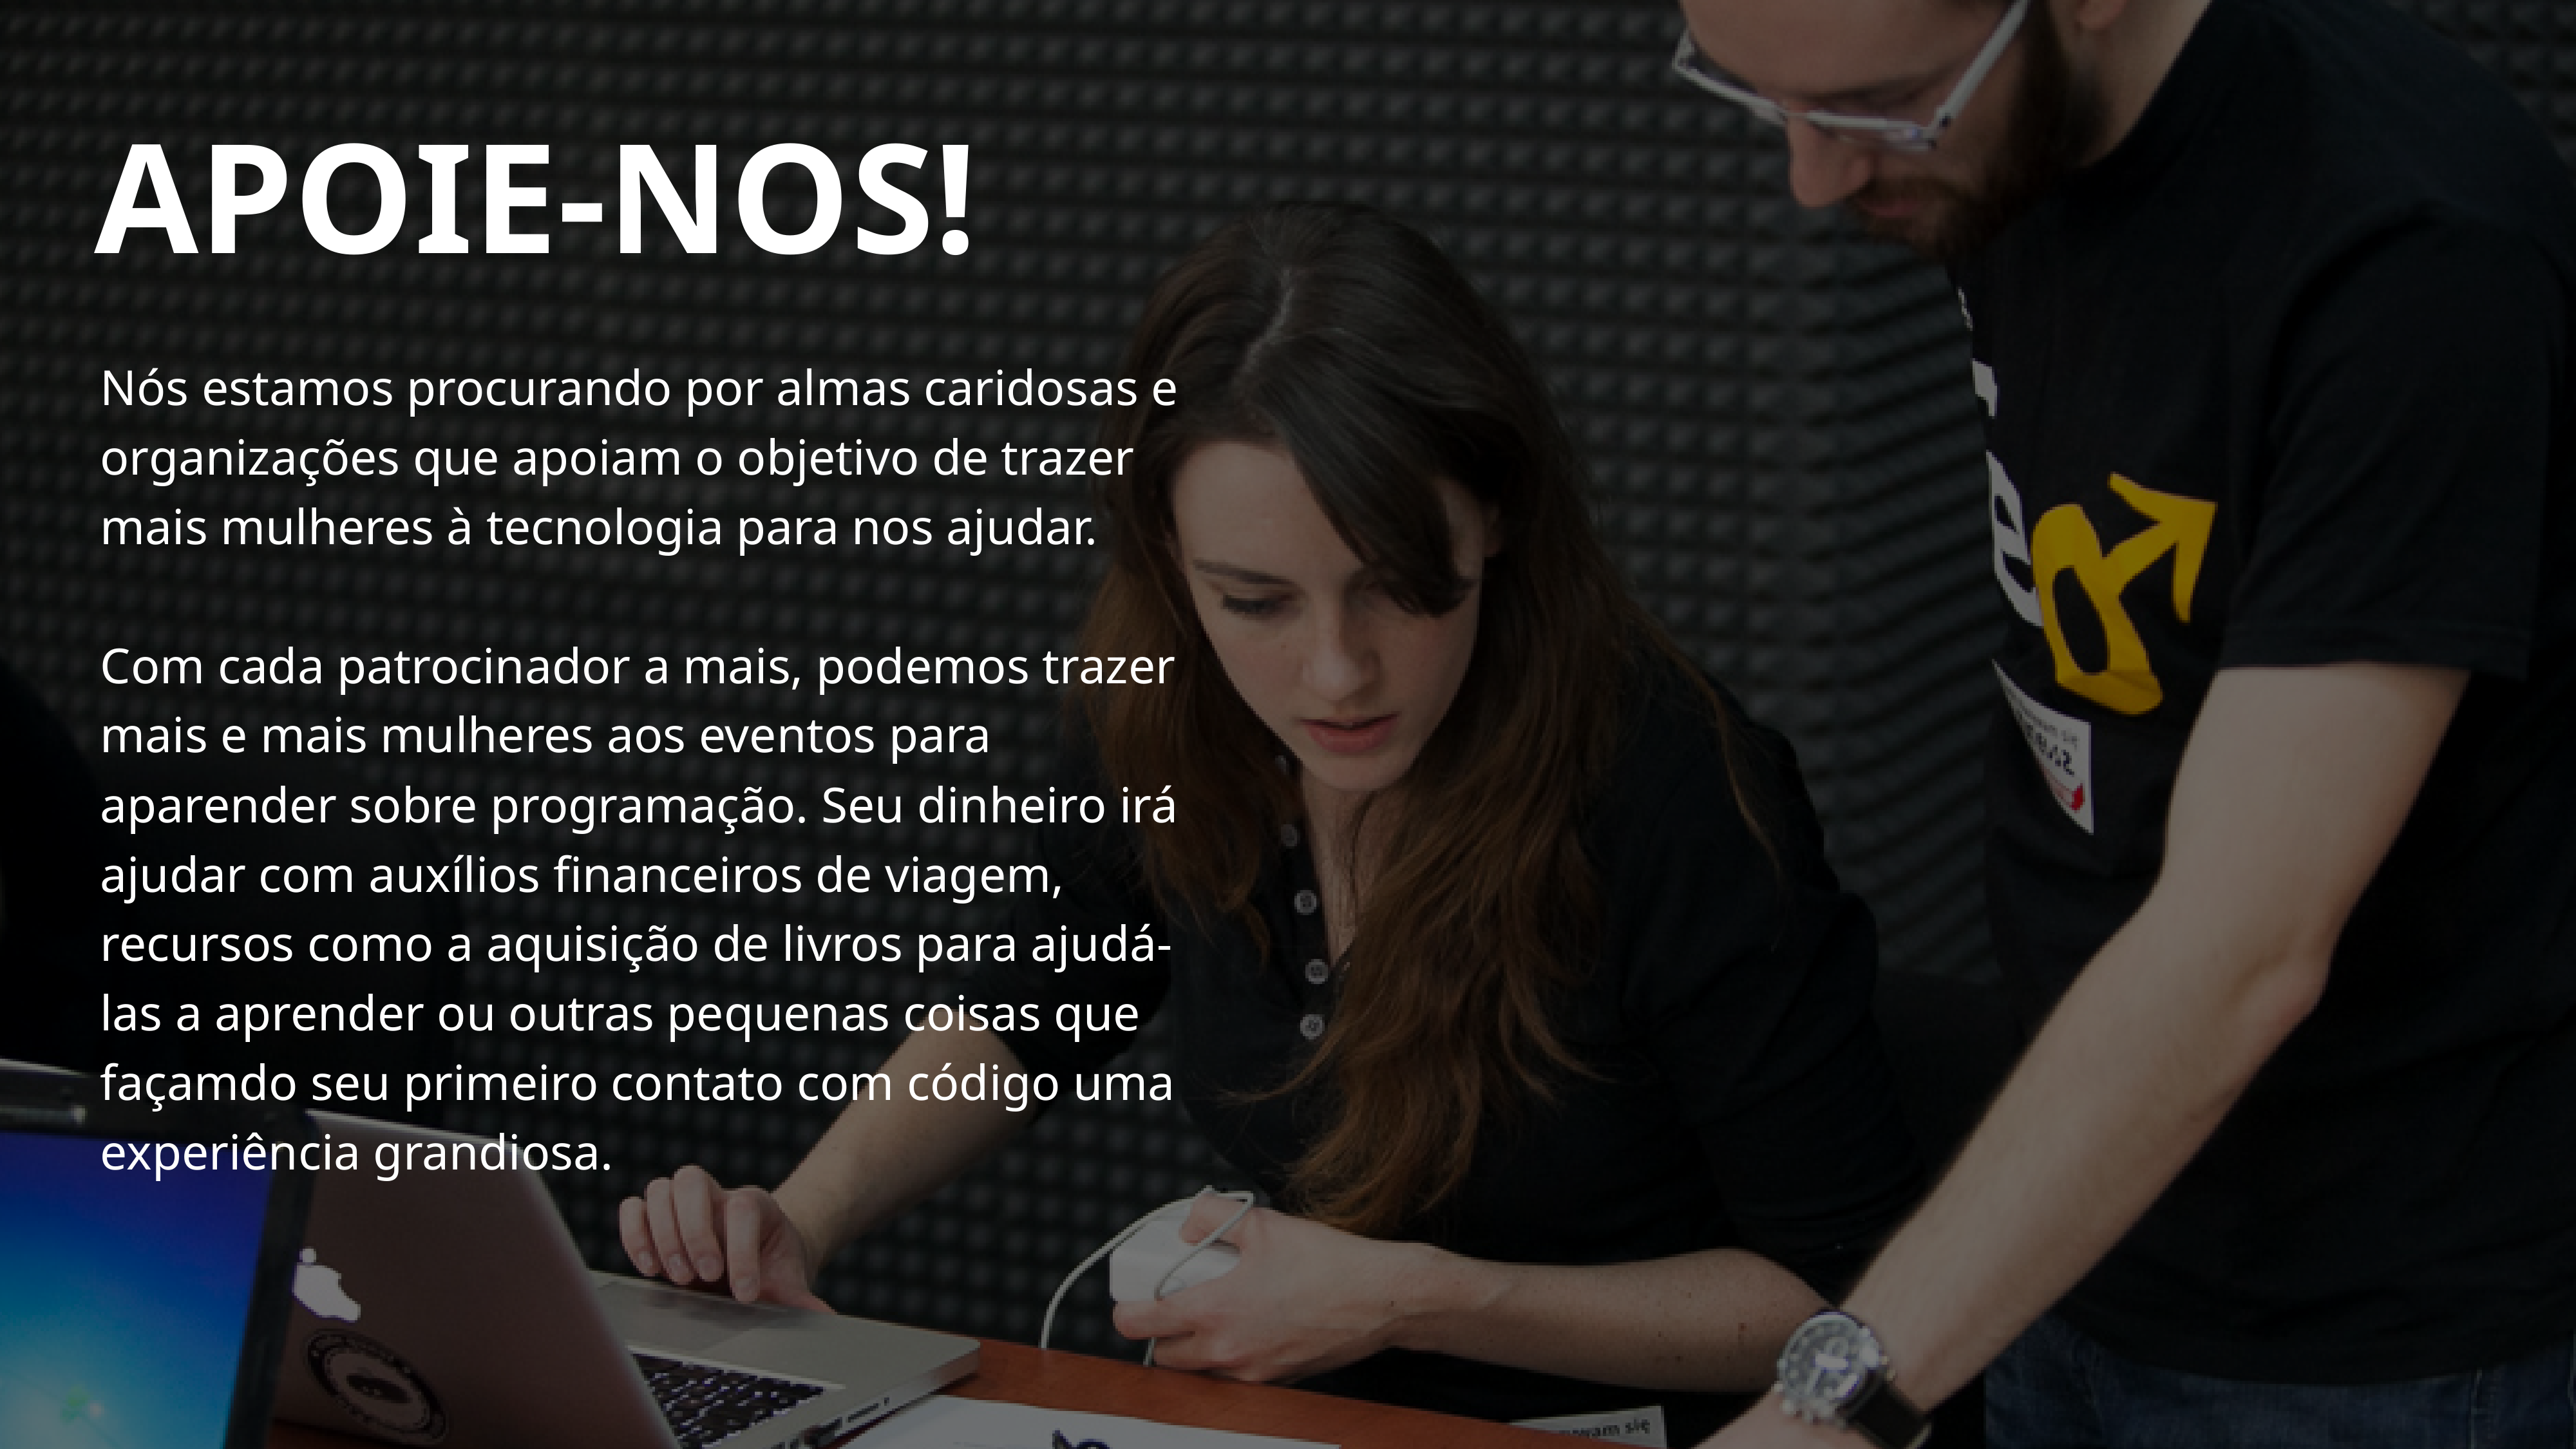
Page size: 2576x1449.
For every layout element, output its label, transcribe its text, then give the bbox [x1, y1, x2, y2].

text_box APOIE-NOS! [94, 71, 2313, 314]
text_box Nós estamos procurando por almas caridosas e organizações que apoiam o objetivo de trazer mais mulheres à tecnologia para nos ajudar. Com cada patrocinador a mais, podemos trazer mais e mais mulheres aos eventos para aparender sobre programação. Seu dinheiro irá ajudar com auxílios financeiros de viagem, recursos como a aquisição de livros para ajudá-las a aprender ou outras pequenas coisas que façamdo seu primeiro contato com código uma experiência grandiosa. [95, 276, 1213, 1249]
text_box [0, 0, 2576, 1449]
text_box APOIE-NOS! [133, 162, 160, 208]
